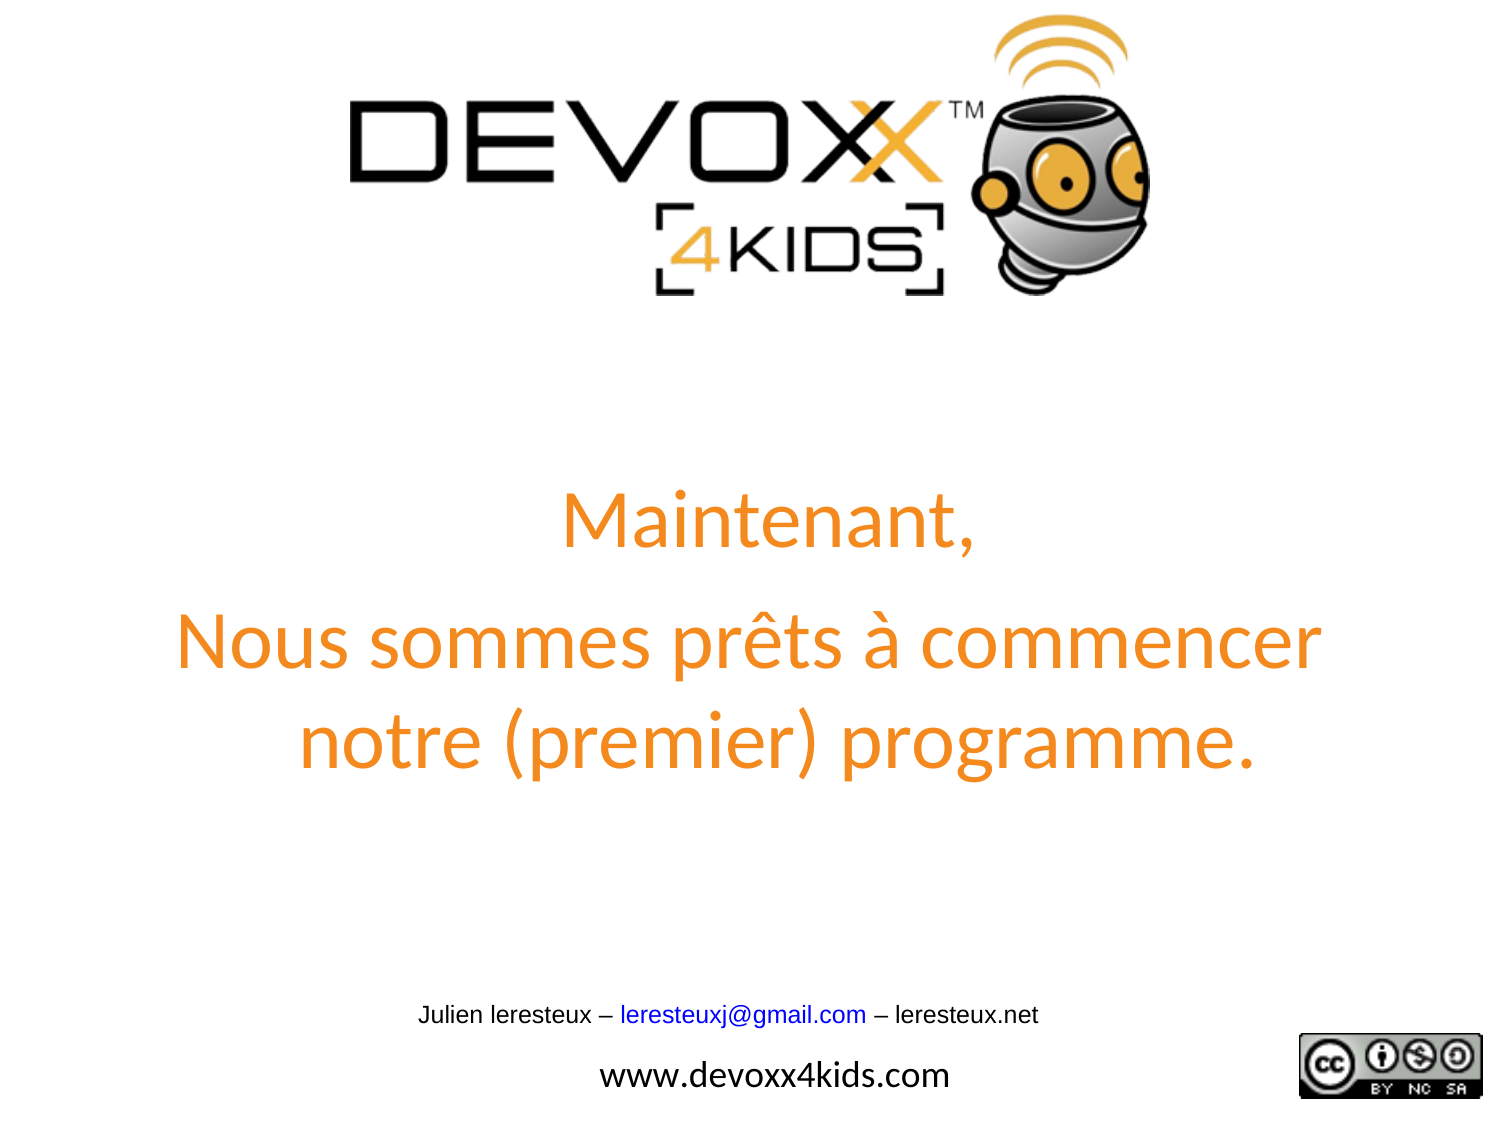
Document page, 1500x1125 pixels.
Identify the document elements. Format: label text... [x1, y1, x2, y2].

text_box Julien leresteux – leresteuxj@gmail.com – leresteux.net [35, 991, 1054, 1037]
list Maintenant, Nous sommes prêts à commencer notre (premier) programme. [75, 456, 1426, 1035]
picture [1299, 1033, 1483, 1099]
picture [350, 14, 1150, 296]
